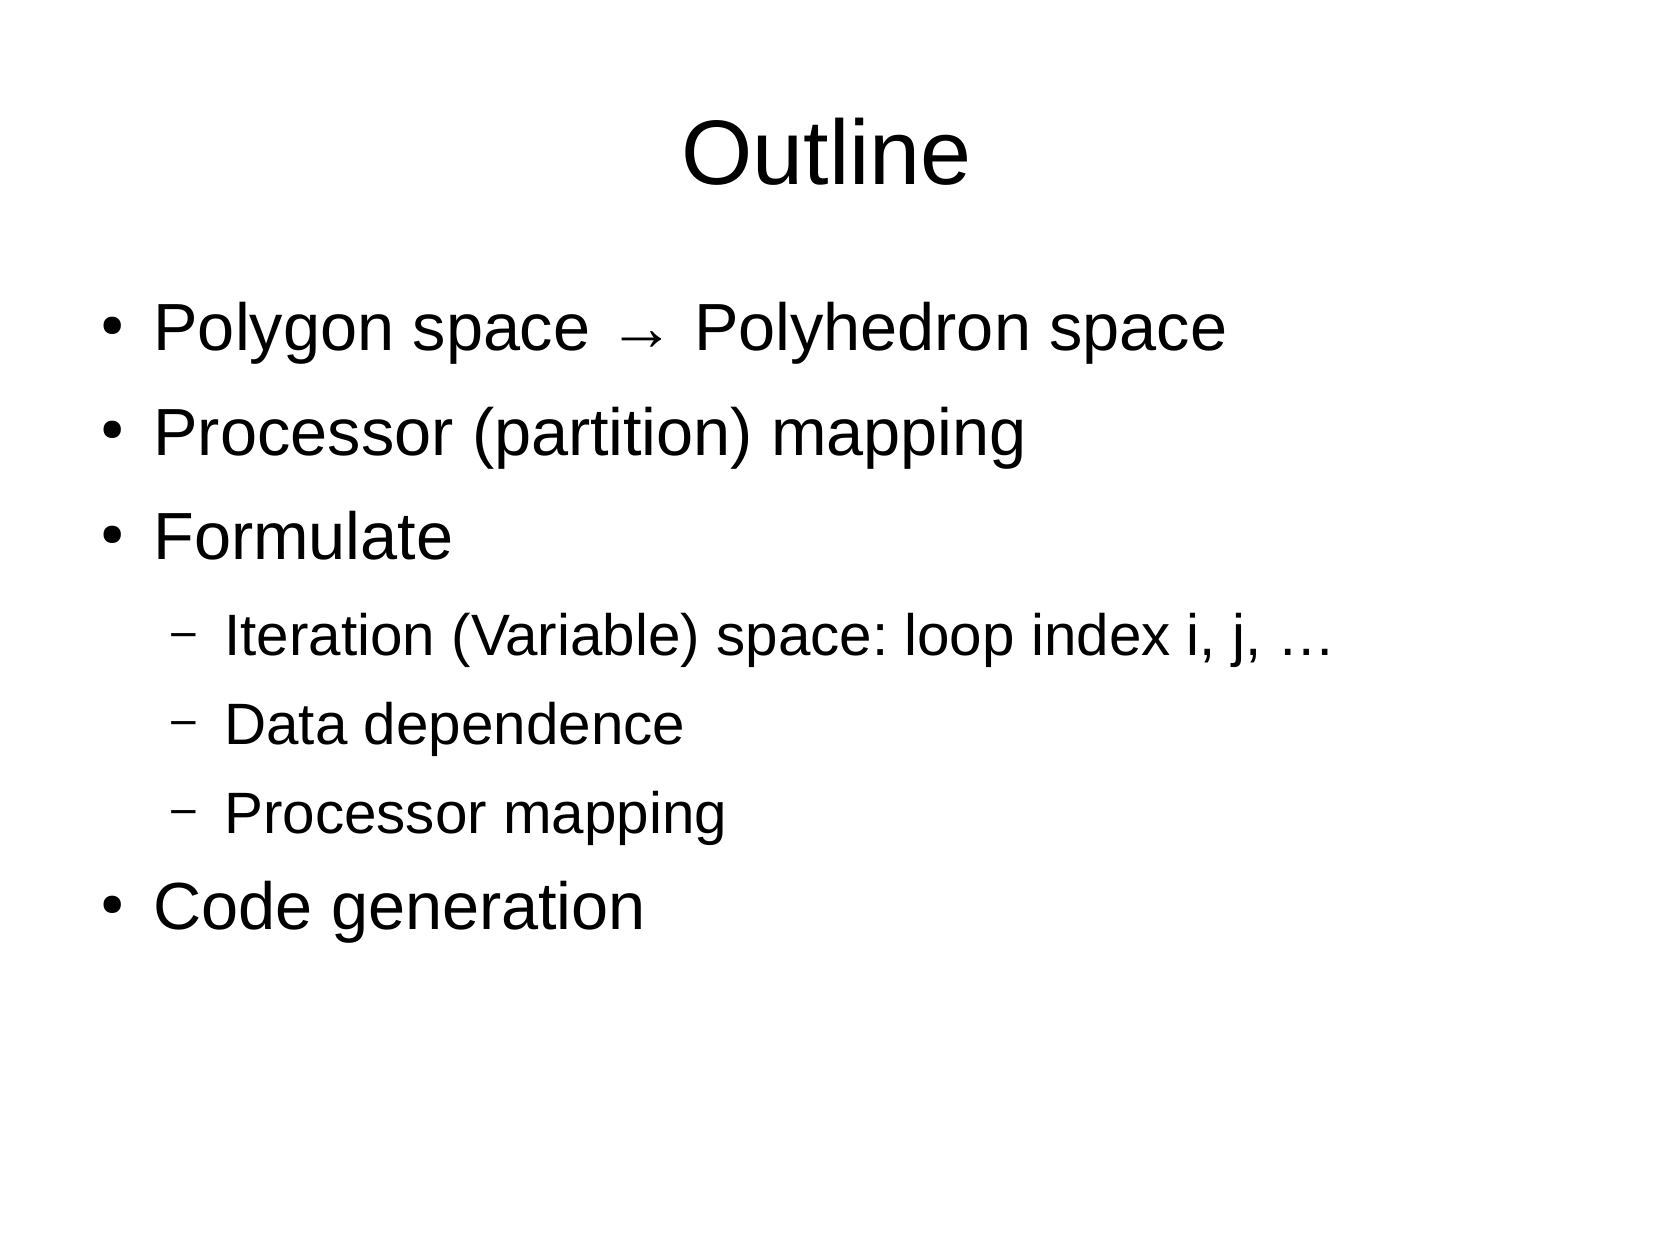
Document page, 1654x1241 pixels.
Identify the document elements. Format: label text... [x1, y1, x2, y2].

list Polygon space → Polyhedron space Processor (partition) mapping Formulate Iteration (Variable) space: loop index i, j, … Data dependence Processor mapping Code generation [82, 290, 1538, 1010]
title Outline [82, 49, 1571, 257]
